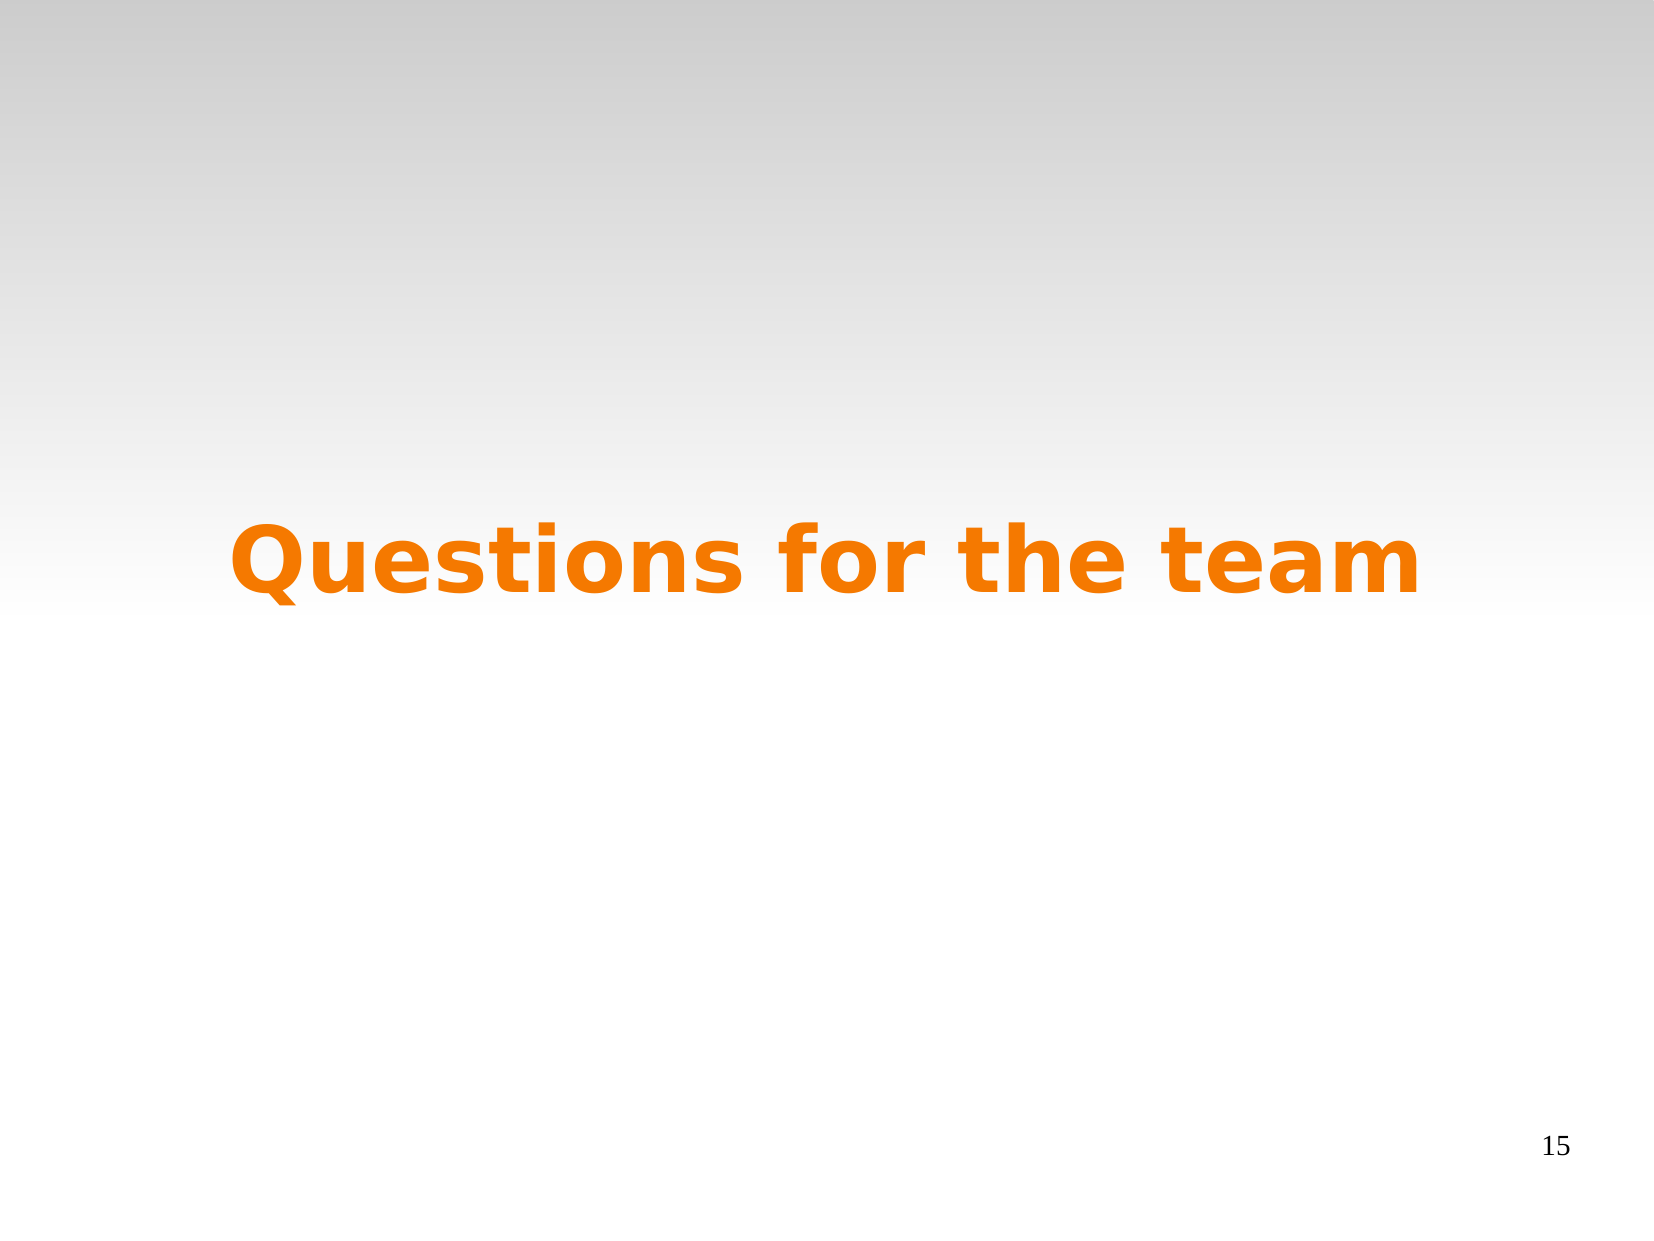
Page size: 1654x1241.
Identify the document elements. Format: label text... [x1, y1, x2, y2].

title Questions for the team [82, 456, 1571, 664]
